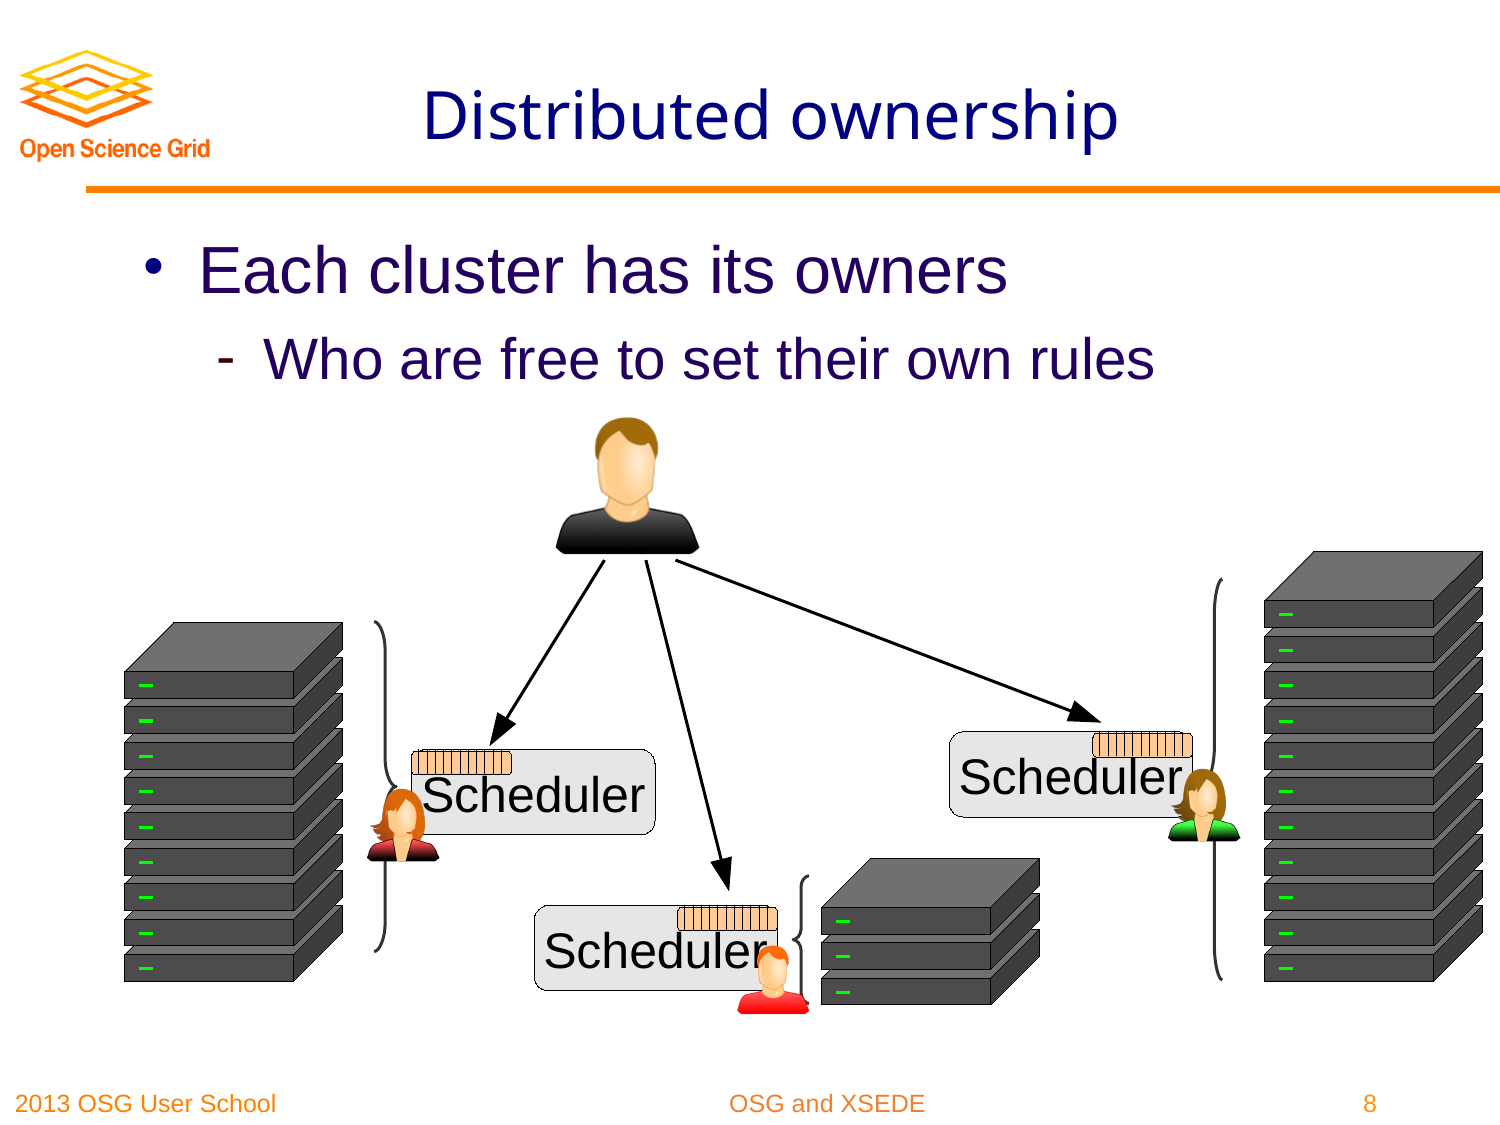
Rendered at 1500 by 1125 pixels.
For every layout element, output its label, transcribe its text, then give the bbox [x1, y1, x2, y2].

text_box [124, 905, 343, 982]
text_box Scheduler [411, 749, 656, 835]
text_box [821, 929, 1040, 1005]
text_box Scheduler [949, 731, 1193, 818]
text_box [1092, 733, 1193, 758]
text_box [1264, 657, 1483, 734]
text_box [1264, 587, 1483, 663]
text_box [1264, 763, 1483, 840]
text_box [124, 834, 343, 911]
picture [735, 940, 811, 1016]
text_box [1264, 551, 1483, 628]
text_box [821, 858, 1040, 935]
text_box [1264, 870, 1483, 946]
text_box [411, 751, 512, 775]
text_box [677, 907, 778, 931]
text_box Scheduler [534, 905, 778, 991]
text_box [1264, 834, 1483, 911]
text_box [1264, 728, 1483, 805]
picture [0, 27, 201, 179]
picture [365, 787, 441, 863]
text_box [1264, 622, 1483, 699]
picture [552, 407, 703, 558]
text_box [124, 693, 343, 770]
text_box [1264, 799, 1483, 876]
list Each cluster has its owners Who are free to set their own rules [127, 218, 1403, 872]
text_box [1264, 905, 1483, 982]
text_box [124, 622, 343, 699]
text_box [124, 657, 343, 734]
text_box [1264, 693, 1483, 770]
title Distributed ownership [201, 18, 1342, 207]
text_box [124, 763, 343, 840]
text_box [124, 799, 343, 876]
text_box [821, 893, 1040, 970]
text_box [124, 870, 343, 946]
picture [1166, 767, 1242, 843]
text_box [124, 728, 343, 805]
